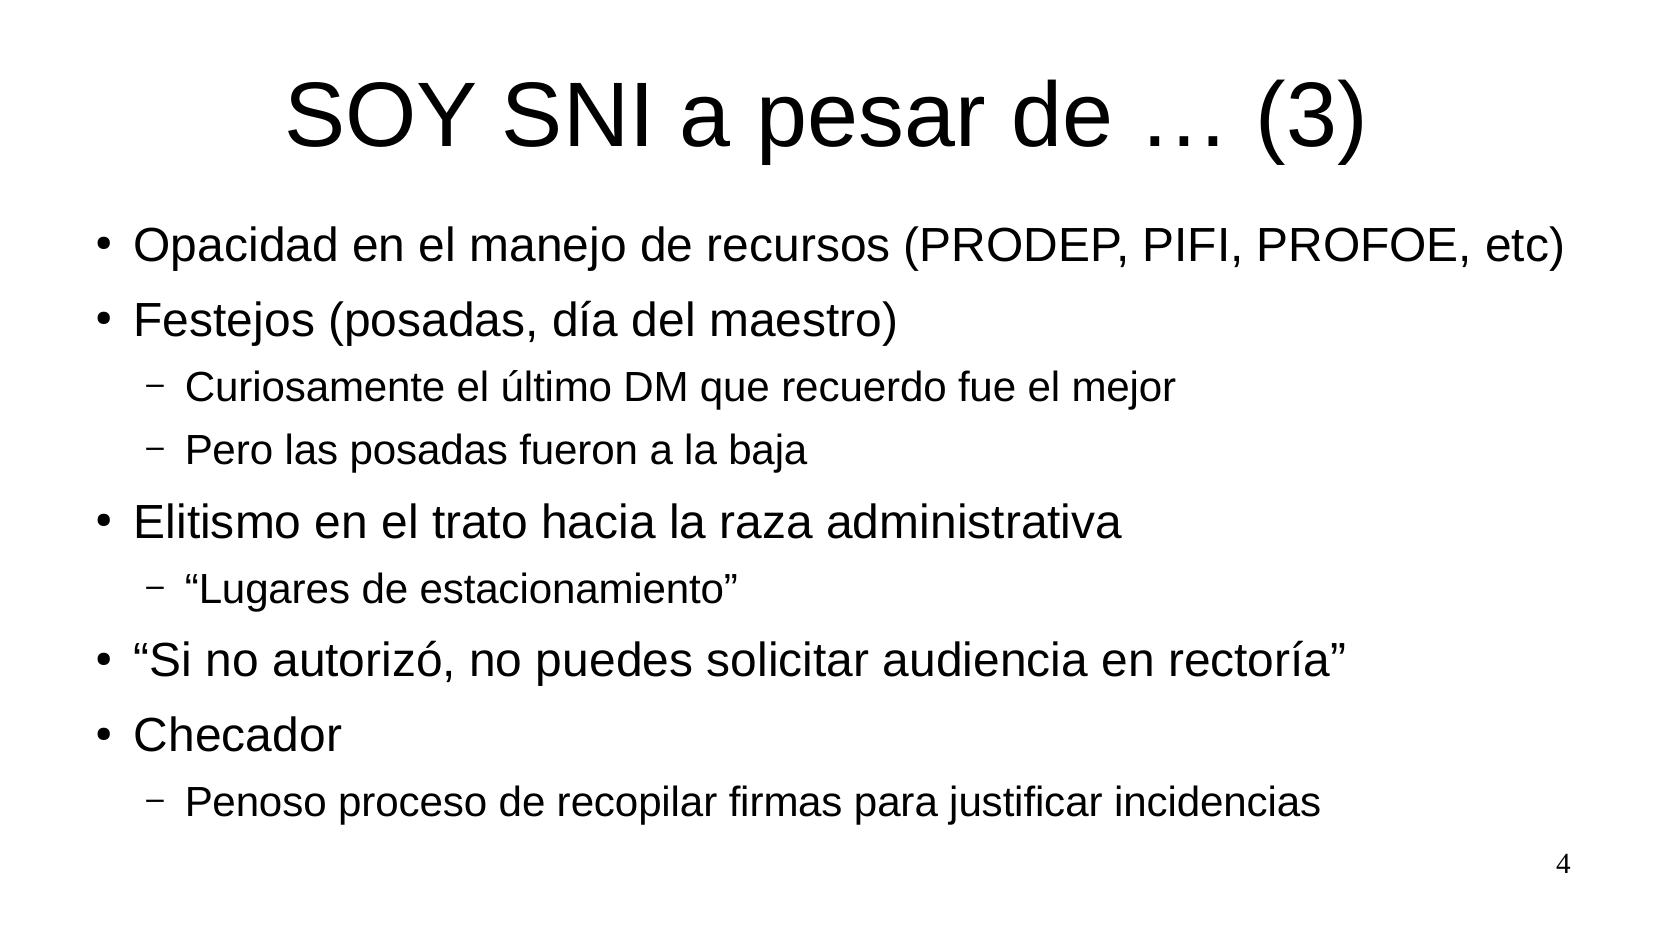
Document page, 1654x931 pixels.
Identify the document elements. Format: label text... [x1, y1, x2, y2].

title SOY SNI a pesar de … (3) [82, 37, 1571, 193]
list Opacidad en el manejo de recursos (PRODEP, PIFI, PROFOE, etc) Festejos (posadas, día del maestro) Curiosamente el último DM que recuerdo fue el mejor Pero las posadas fueron a la baja Elitismo en el trato hacia la raza administrativa “Lugares de estacionamiento” “Si no autorizó, no puedes solicitar audiencia en rectoría” Checador Penoso proceso de recopilar firmas para justificar incidencias [82, 217, 1571, 886]
